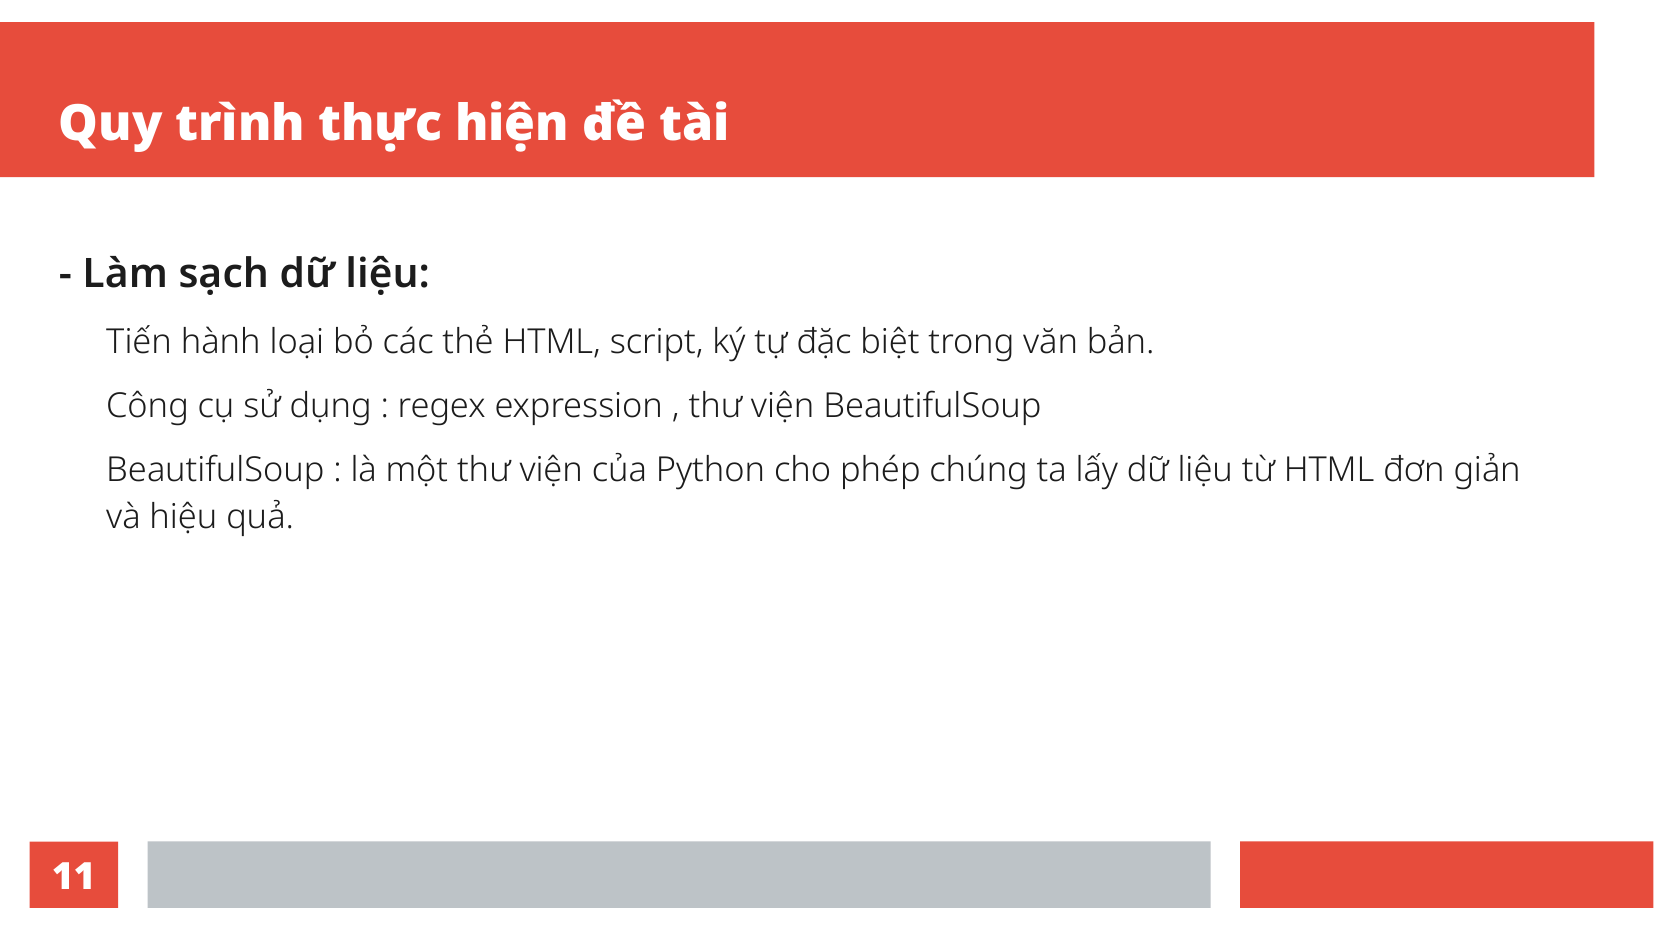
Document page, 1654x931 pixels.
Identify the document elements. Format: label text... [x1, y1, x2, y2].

title Quy trình thực hiện đề tài [59, 44, 1595, 156]
list - Làm sạch dữ liệu: Tiến hành loại bỏ các thẻ HTML, script, ký tự đặc biệt trong văn bản. Công cụ sử dụng : regex expression , thư viện BeautifulSoup BeautifulSoup : là một thư viện của Python cho phép chúng ta lấy dữ liệu từ HTML đơn giản và hiệu quả. [59, 243, 1565, 820]
